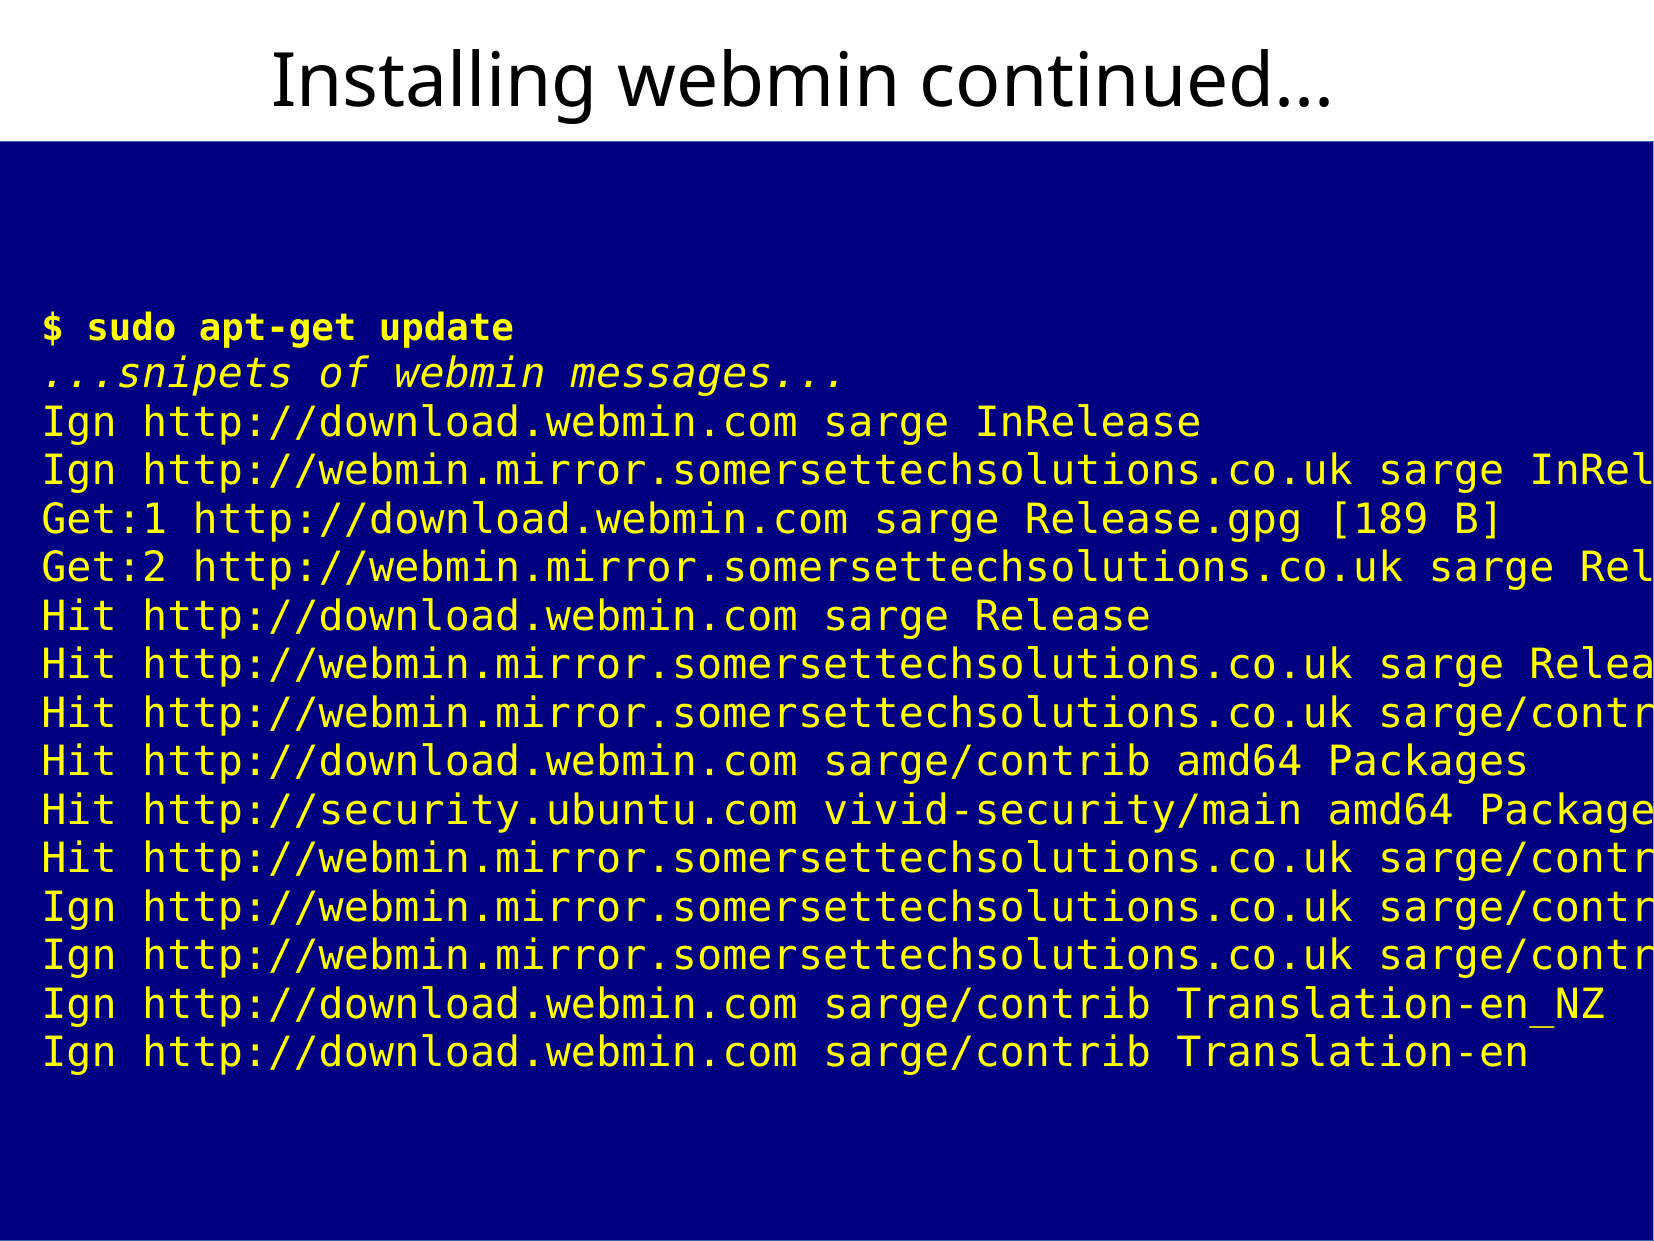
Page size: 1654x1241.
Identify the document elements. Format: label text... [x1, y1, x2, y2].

title Installing webmin continued... [59, 36, 1548, 119]
text_box $ sudo apt-get update ...snipets of webmin messages... Ign http://download.webmin.com sarge InRelease Ign http://webmin.mirror.somersettechsolutions.co.uk sarge InRelease Get:1 http://download.webmin.com sarge Release.gpg [189 B] Get:2 http://webmin.mirror.somersettechsolutions.co.uk sarge Release.gpg [189 B] Hit http://download.webmin.com sarge Release Hit http://webmin.mirror.somersettechsolutions.co.uk sarge Release Hit http://webmin.mirror.somersettechsolutions.co.uk sarge/contrib amd64 Packages Hit http://download.webmin.com sarge/contrib amd64 Packages Hit http://security.ubuntu.com vivid-security/main amd64 Packages Hit http://webmin.mirror.somersettechsolutions.co.uk sarge/contrib i386 Packages Ign http://webmin.mirror.somersettechsolutions.co.uk sarge/contrib Translation-en_NZ Ign http://webmin.mirror.somersettechsolutions.co.uk sarge/contrib Translation-en Ign http://download.webmin.com sarge/contrib Translation-en_NZ Ign http://download.webmin.com sarge/contrib Translation-en [0, 141, 1654, 1241]
